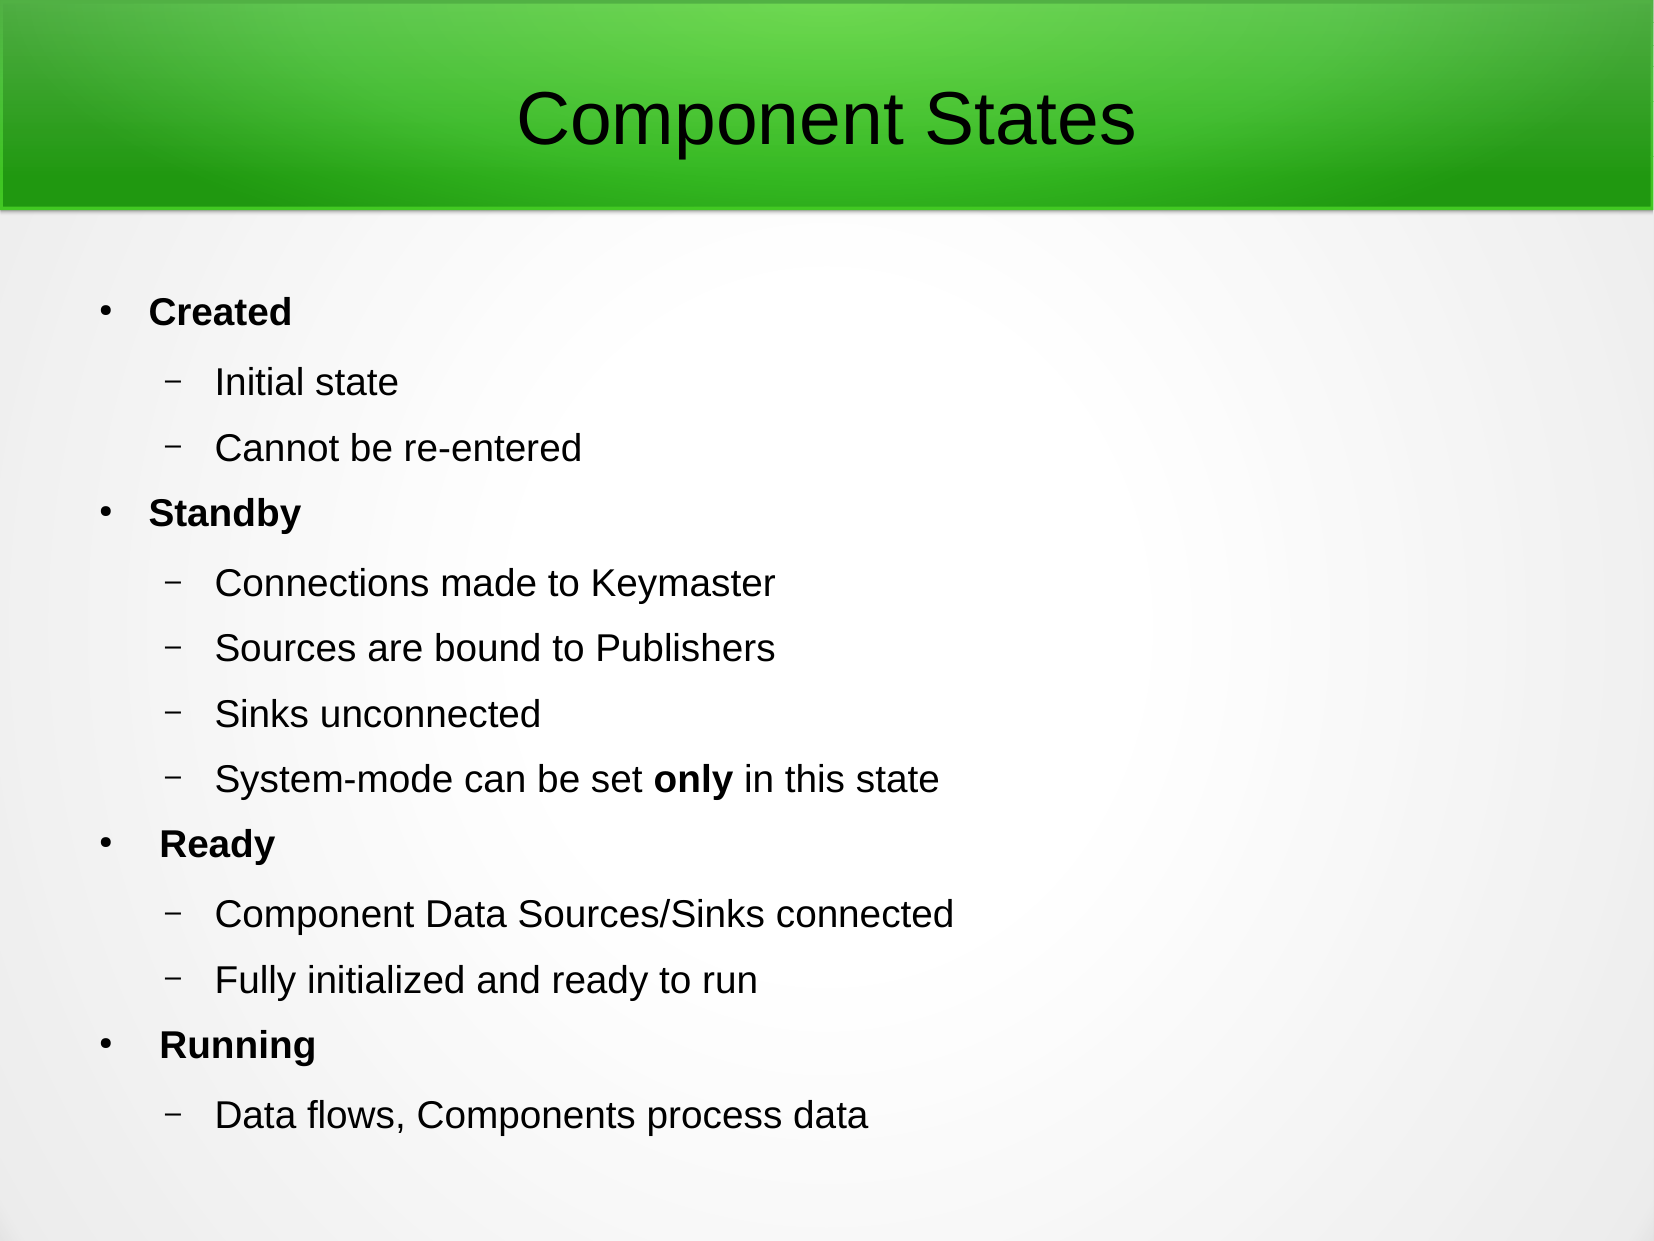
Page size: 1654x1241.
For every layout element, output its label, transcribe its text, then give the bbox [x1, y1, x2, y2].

list Created Initial state Cannot be re-entered Standby Connections made to Keymaster Sources are bound to Publishers Sinks unconnected System-mode can be set only in this state Ready Component Data Sources/Sinks connected Fully initialized and ready to run Running Data flows, Components process data [82, 290, 1571, 1141]
title Component States [82, 47, 1571, 189]
